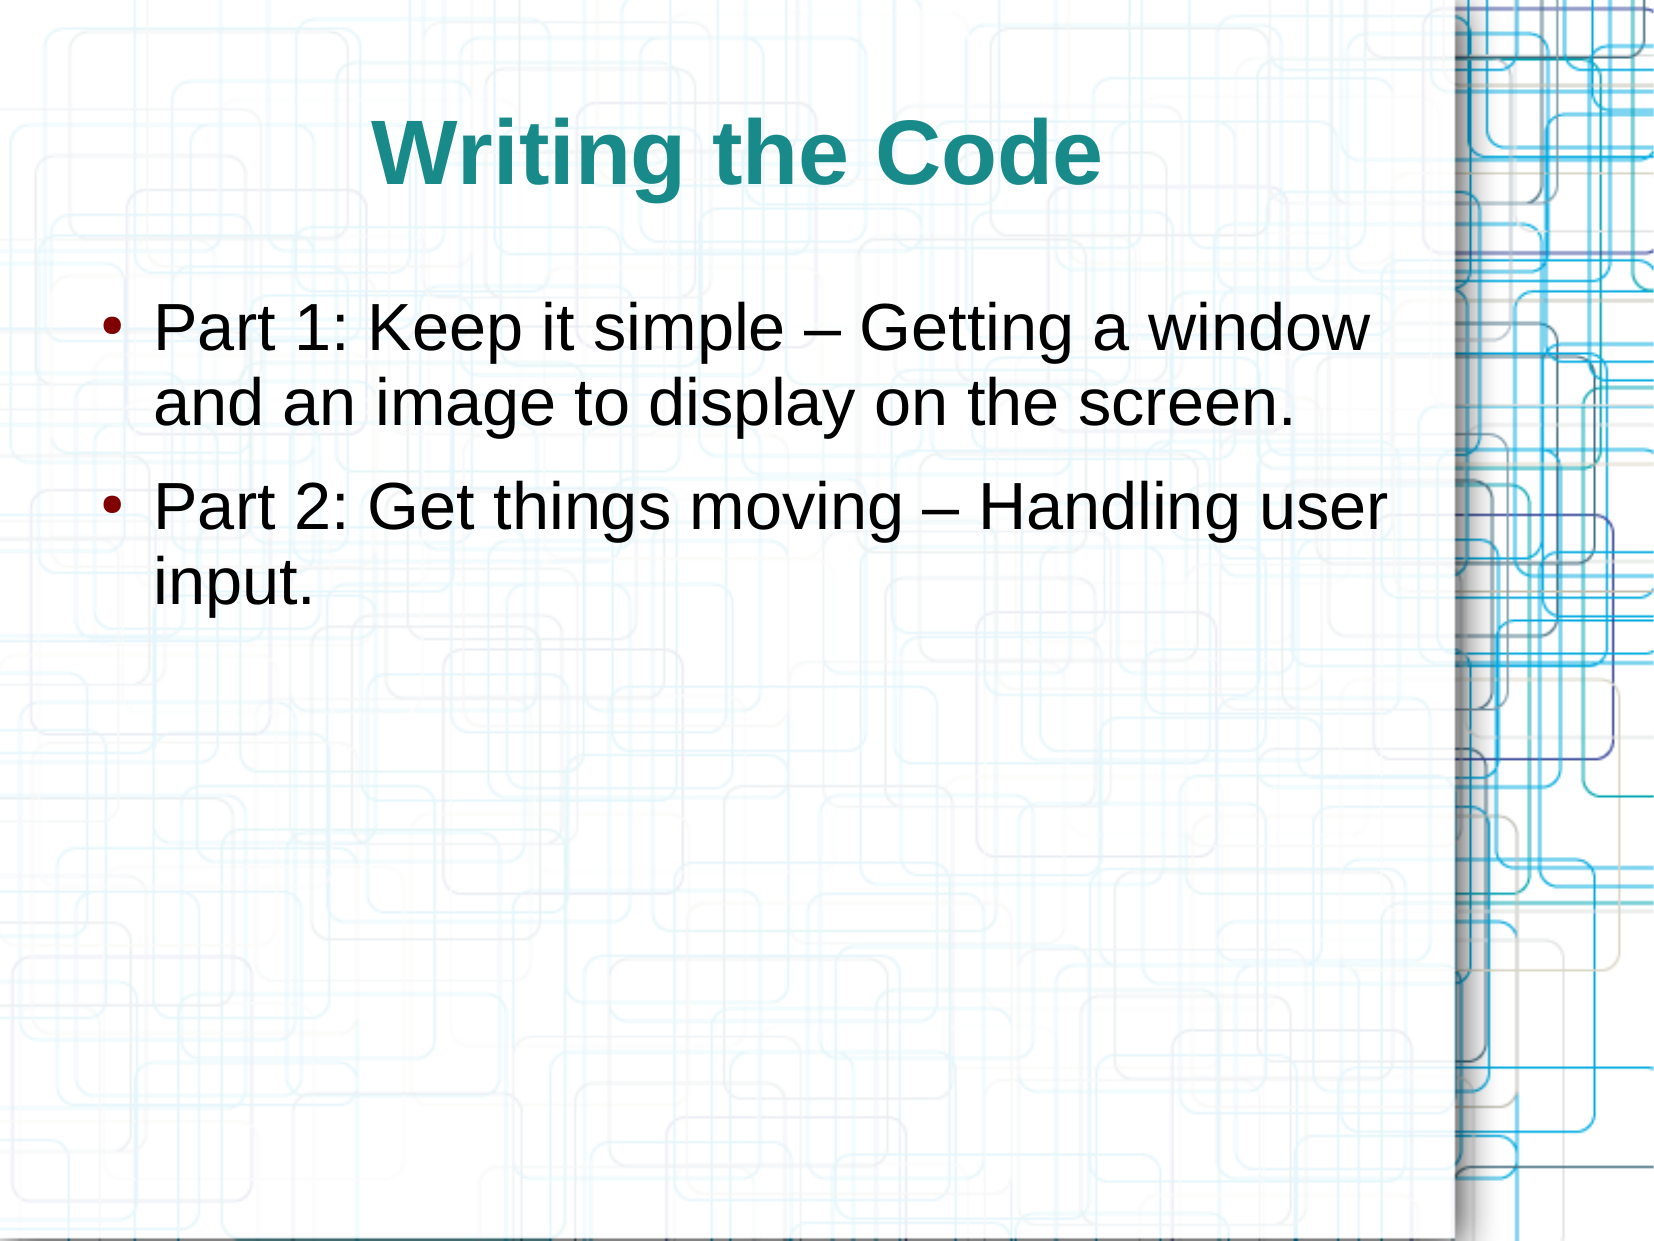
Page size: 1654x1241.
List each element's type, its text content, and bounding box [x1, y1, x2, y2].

picture [0, 0, 1654, 1241]
list Part 1: Keep it simple – Getting a window and an image to display on the screen. Part 2: Get things moving – Handling user input. [82, 290, 1418, 1094]
title Writing the Code [59, 49, 1418, 257]
